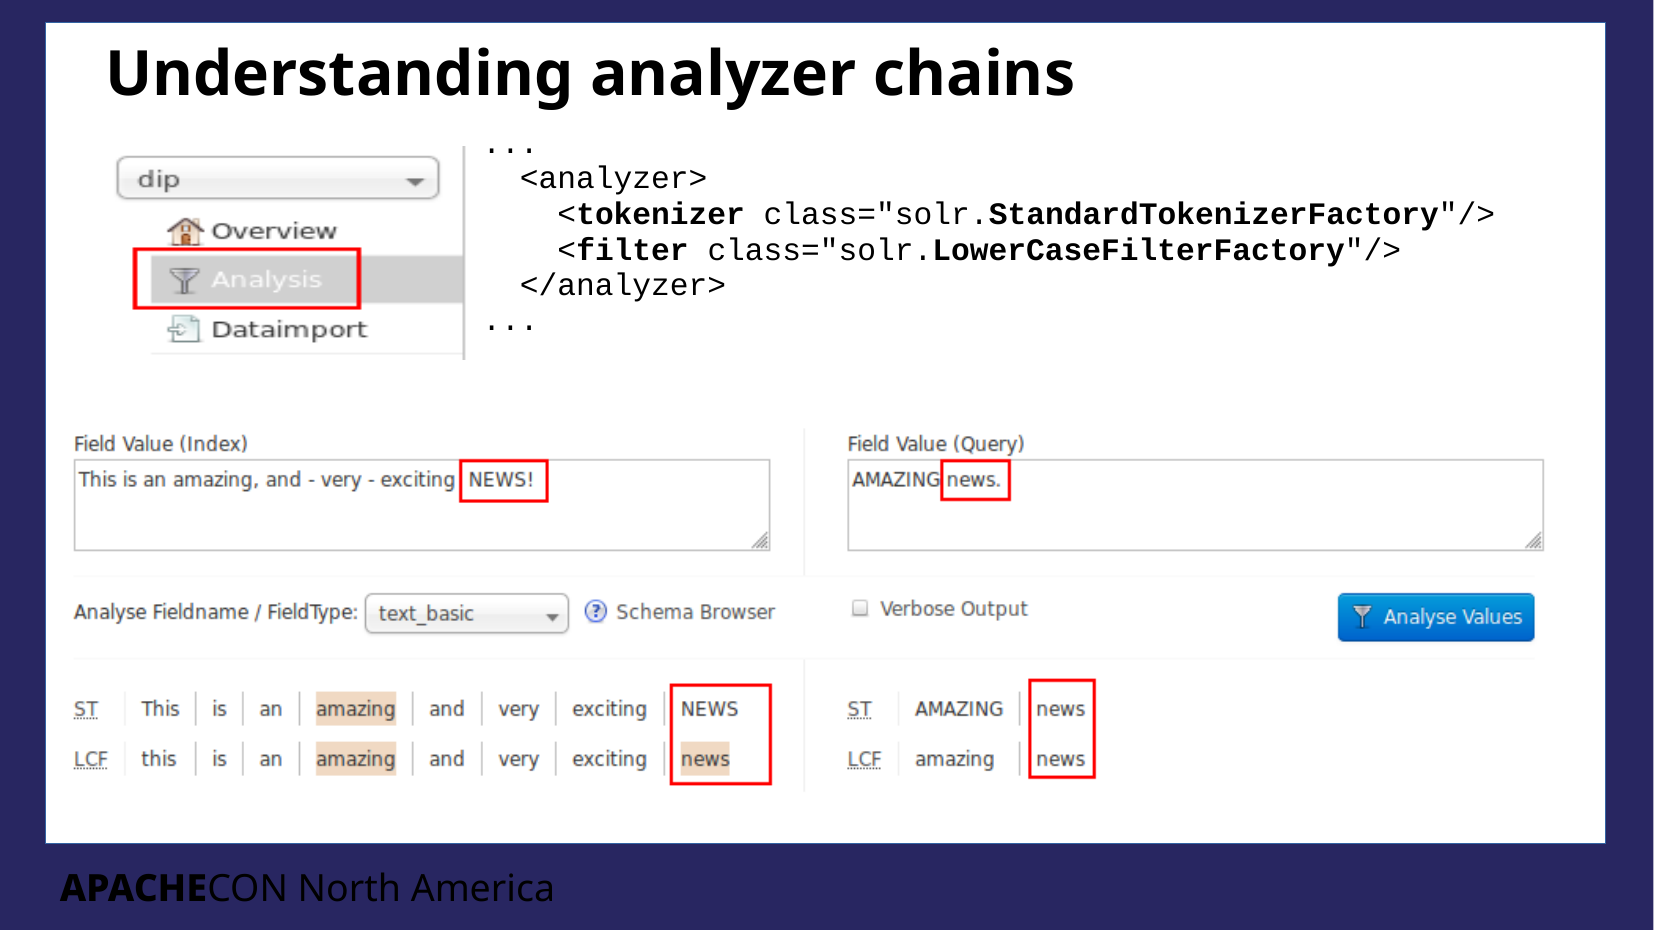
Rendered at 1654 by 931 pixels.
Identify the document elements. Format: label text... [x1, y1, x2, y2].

title Understanding analyzer chains [105, 32, 1546, 110]
picture [108, 146, 467, 361]
text_box ... <analyzer> <tokenizer class="solr.StandardTokenizerFactory"/> <filter class="solr.LowerCaseFilterFactory"/> </analyzer> ... [467, 120, 1549, 451]
picture [60, 419, 1549, 826]
